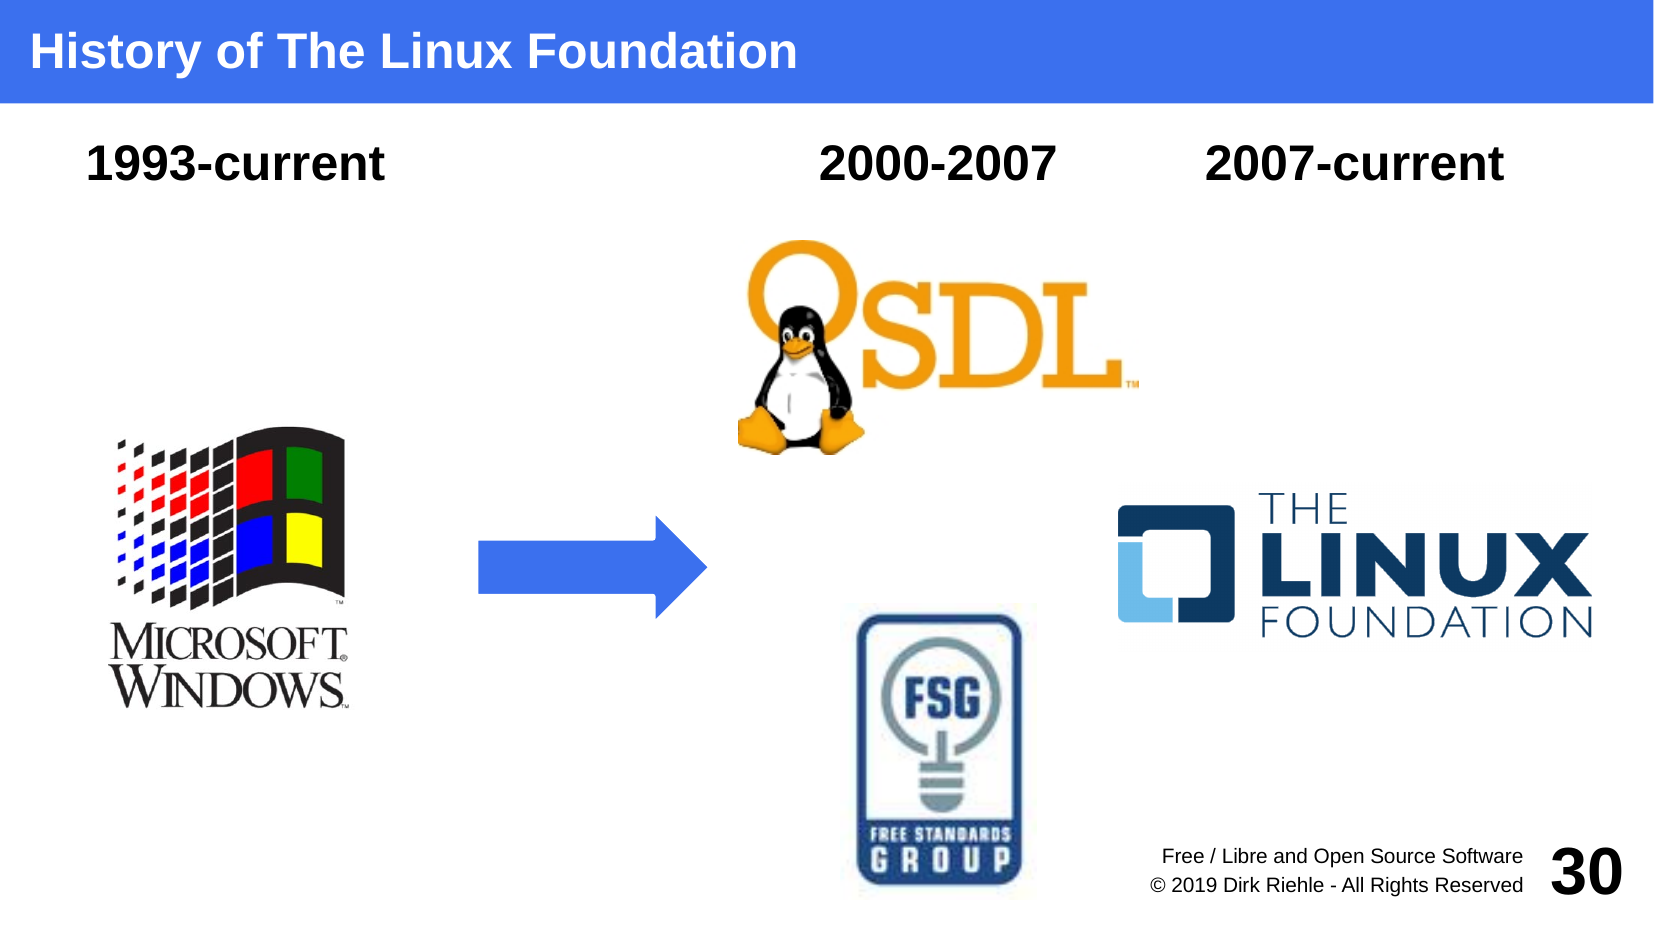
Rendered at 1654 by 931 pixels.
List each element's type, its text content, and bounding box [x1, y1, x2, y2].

picture [0, 409, 455, 725]
text_box 2000-2007 [761, 104, 1116, 223]
text_box 1993-current [58, 104, 413, 223]
text_box 2007-current [1177, 104, 1532, 223]
picture [840, 603, 1037, 900]
picture [1118, 482, 1592, 652]
text_box [475, 508, 712, 627]
picture [738, 240, 1139, 455]
title History of The Linux Foundation [0, 0, 1654, 104]
